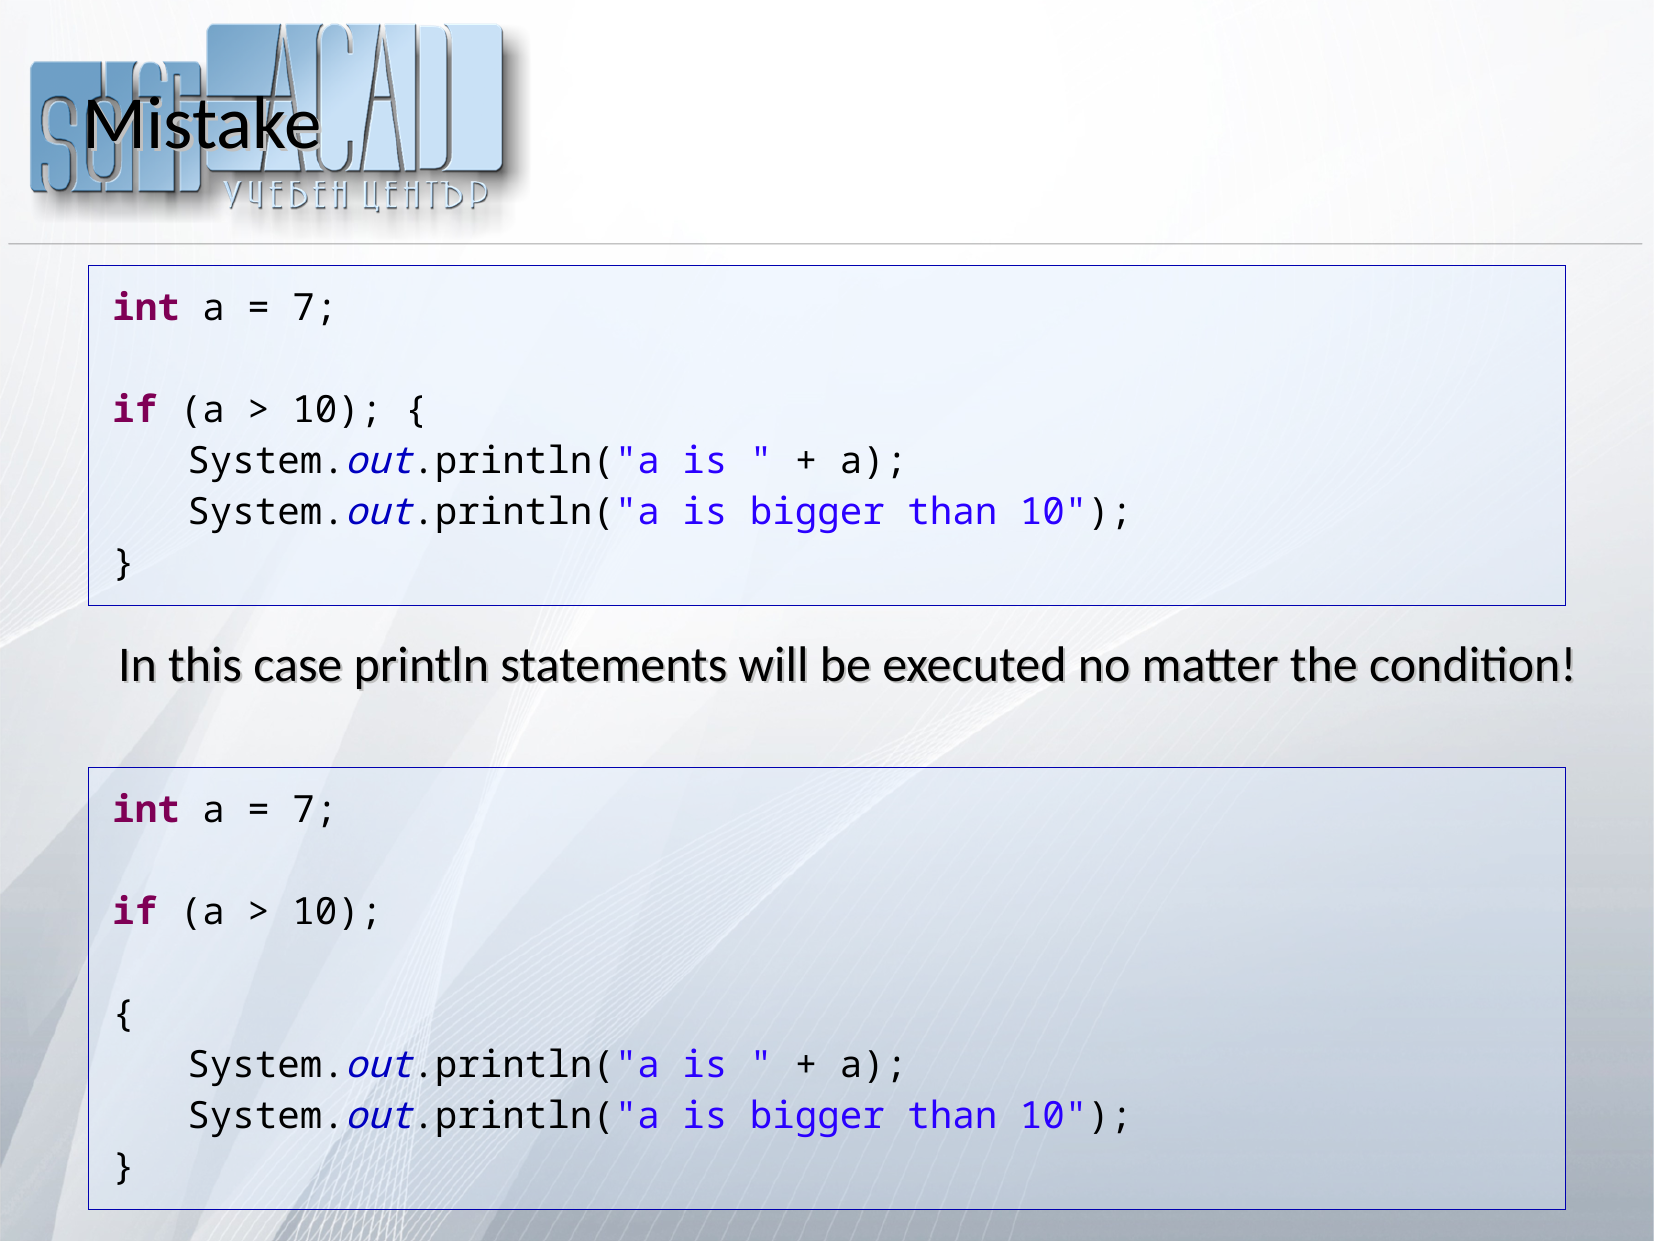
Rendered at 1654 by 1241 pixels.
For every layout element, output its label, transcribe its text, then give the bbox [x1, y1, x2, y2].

title Mistake [82, 0, 1565, 237]
text_box int a = 7; if (a > 10); { System.out.println("a is " + a); System.out.println("a is bigger than 10"); } [88, 265, 1565, 606]
list In this case println statements will be executed no matter the condition! [29, 274, 1625, 1093]
text_box int a = 7; if (a > 10); { System.out.println("a is " + a); System.out.println("a is bigger than 10"); } [88, 767, 1565, 1210]
